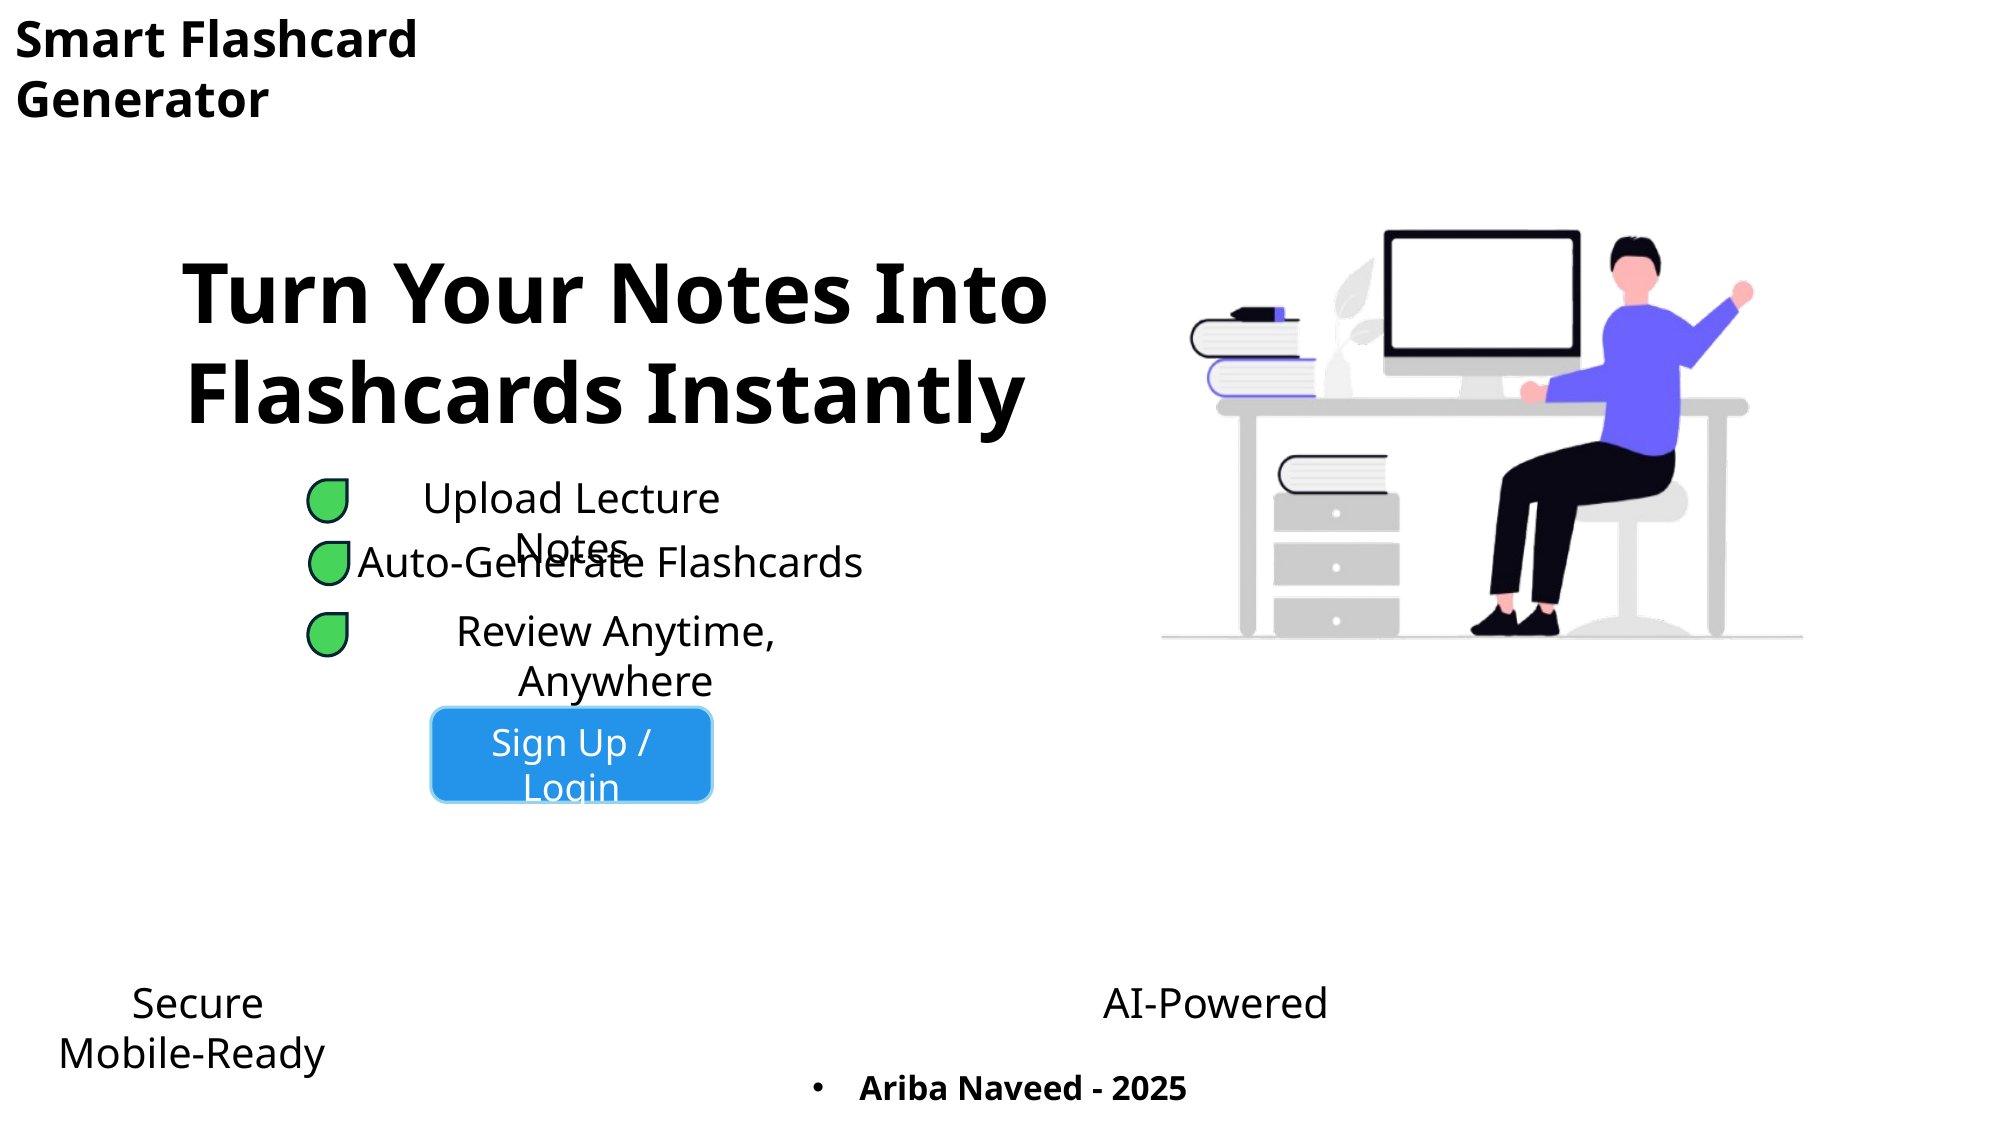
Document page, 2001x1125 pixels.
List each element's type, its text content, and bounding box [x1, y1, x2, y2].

text_box Review Anytime, Anywhere [347, 597, 885, 664]
text_box [309, 542, 341, 585]
text_box Secure AI-Powered Mobile-Ready [0, 928, 2000, 1125]
text_box Upload Lecture Notes [358, 464, 785, 527]
picture [1103, 193, 1862, 676]
text_box [307, 613, 347, 656]
text_box Auto-Generate Flashcards [341, 527, 880, 594]
text_box [307, 479, 348, 522]
text_box Ariba Naveed - 2025 [797, 1059, 1270, 1116]
text_box Sign Up / Login [430, 707, 713, 803]
text_box Smart Flashcard Generator [0, 0, 676, 76]
text_box Turn Your Notes Into Flashcards Instantly [29, 232, 1203, 450]
